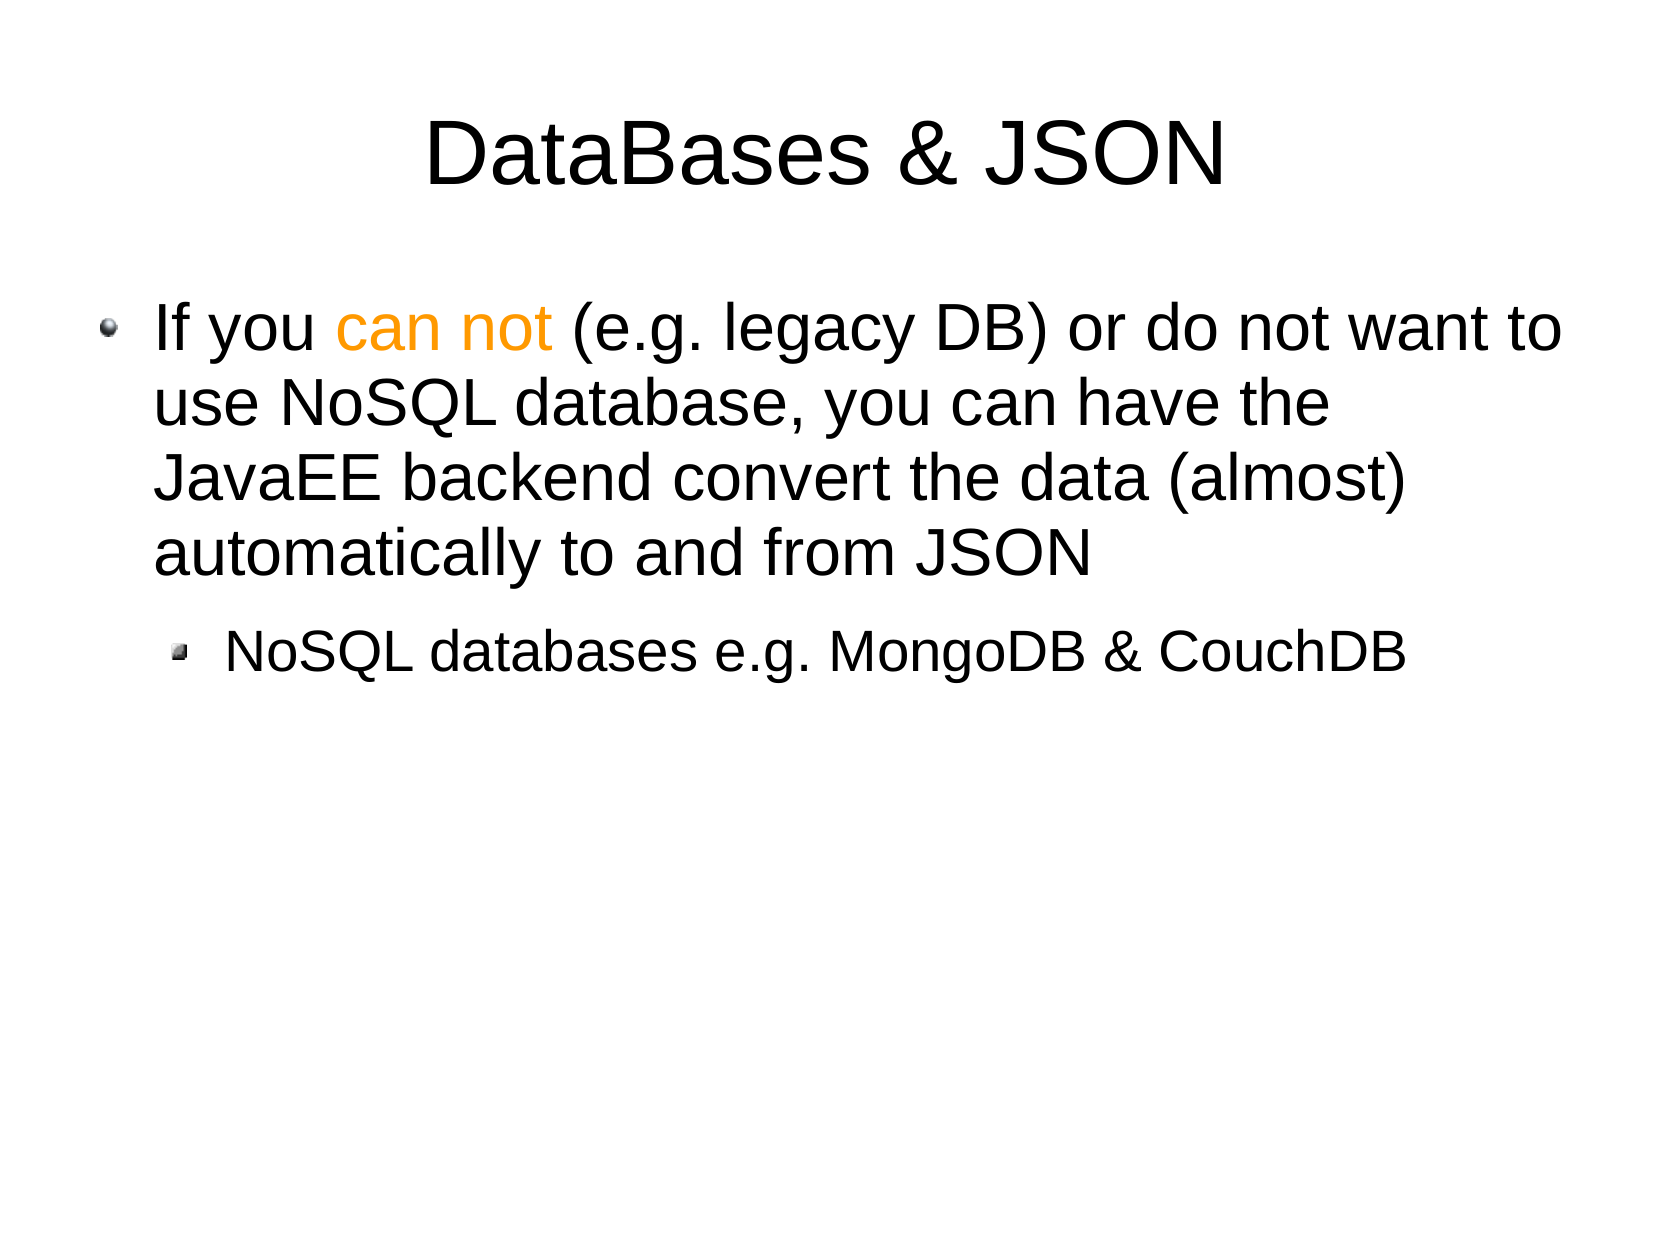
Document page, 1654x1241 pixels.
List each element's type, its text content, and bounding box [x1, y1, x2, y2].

title DataBases & JSON [82, 49, 1571, 257]
list If you can not (e.g. legacy DB) or do not want to use NoSQL database, you can have the JavaEE backend convert the data (almost) automatically to and from JSON NoSQL databases e.g. MongoDB & CouchDB [82, 290, 1571, 1010]
